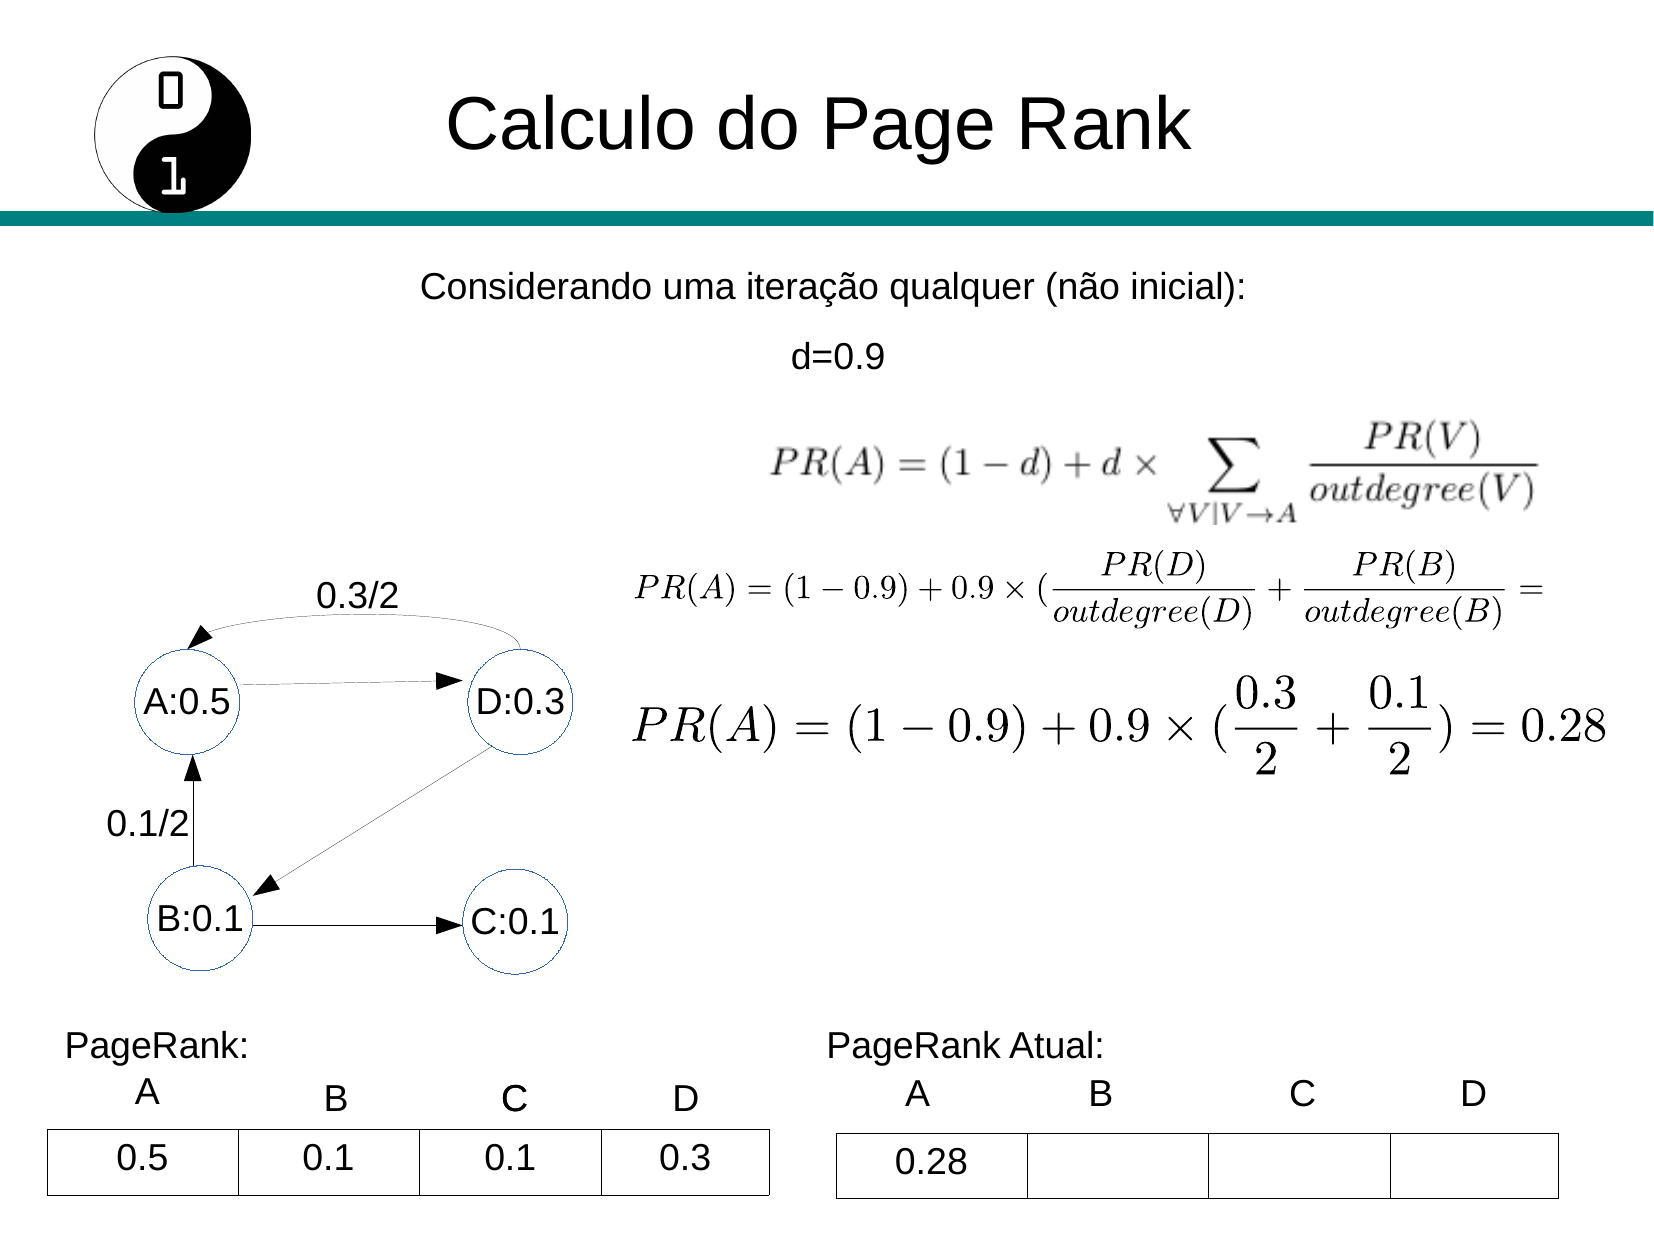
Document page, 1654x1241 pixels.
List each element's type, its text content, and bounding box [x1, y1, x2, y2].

text_box B:0.1 [147, 865, 253, 971]
table_header [1028, 1134, 1208, 1198]
title Calculo do Page Rank [0, 19, 1654, 211]
picture [750, 404, 1582, 526]
table_header [1391, 1134, 1558, 1198]
text_box D:0.3 [467, 649, 573, 755]
text_box C:0.1 [462, 869, 568, 975]
text_box A [890, 1075, 946, 1122]
table_header 0.1 [239, 1130, 419, 1195]
text_box D [1445, 1065, 1501, 1122]
text_box PageRank: [49, 1017, 265, 1075]
text_box D [657, 1069, 713, 1127]
table_header 0.1 [420, 1130, 601, 1195]
table_header [1209, 1134, 1390, 1198]
text_box A:0.5 [134, 649, 240, 755]
text_box 0.1/2 [91, 795, 205, 852]
table_header 0.28 [837, 1134, 1027, 1198]
text_box PageRank Atual: [811, 1017, 1120, 1075]
text_box A [120, 1075, 175, 1121]
text_box C [486, 1069, 541, 1127]
text_box B [309, 1069, 364, 1127]
picture [94, 56, 251, 213]
text_box Considerando uma iteração qualquer (não inicial): [405, 258, 1262, 316]
text_box C [1274, 1065, 1329, 1122]
text_box 0.3/2 [301, 566, 426, 624]
table_header 0.3 [602, 1130, 769, 1195]
text_box B [1073, 1065, 1129, 1122]
text_box d=0.9 [776, 328, 901, 386]
table_header 0.5 [48, 1130, 238, 1195]
text_box [630, 675, 1608, 775]
text_box [633, 549, 1545, 631]
